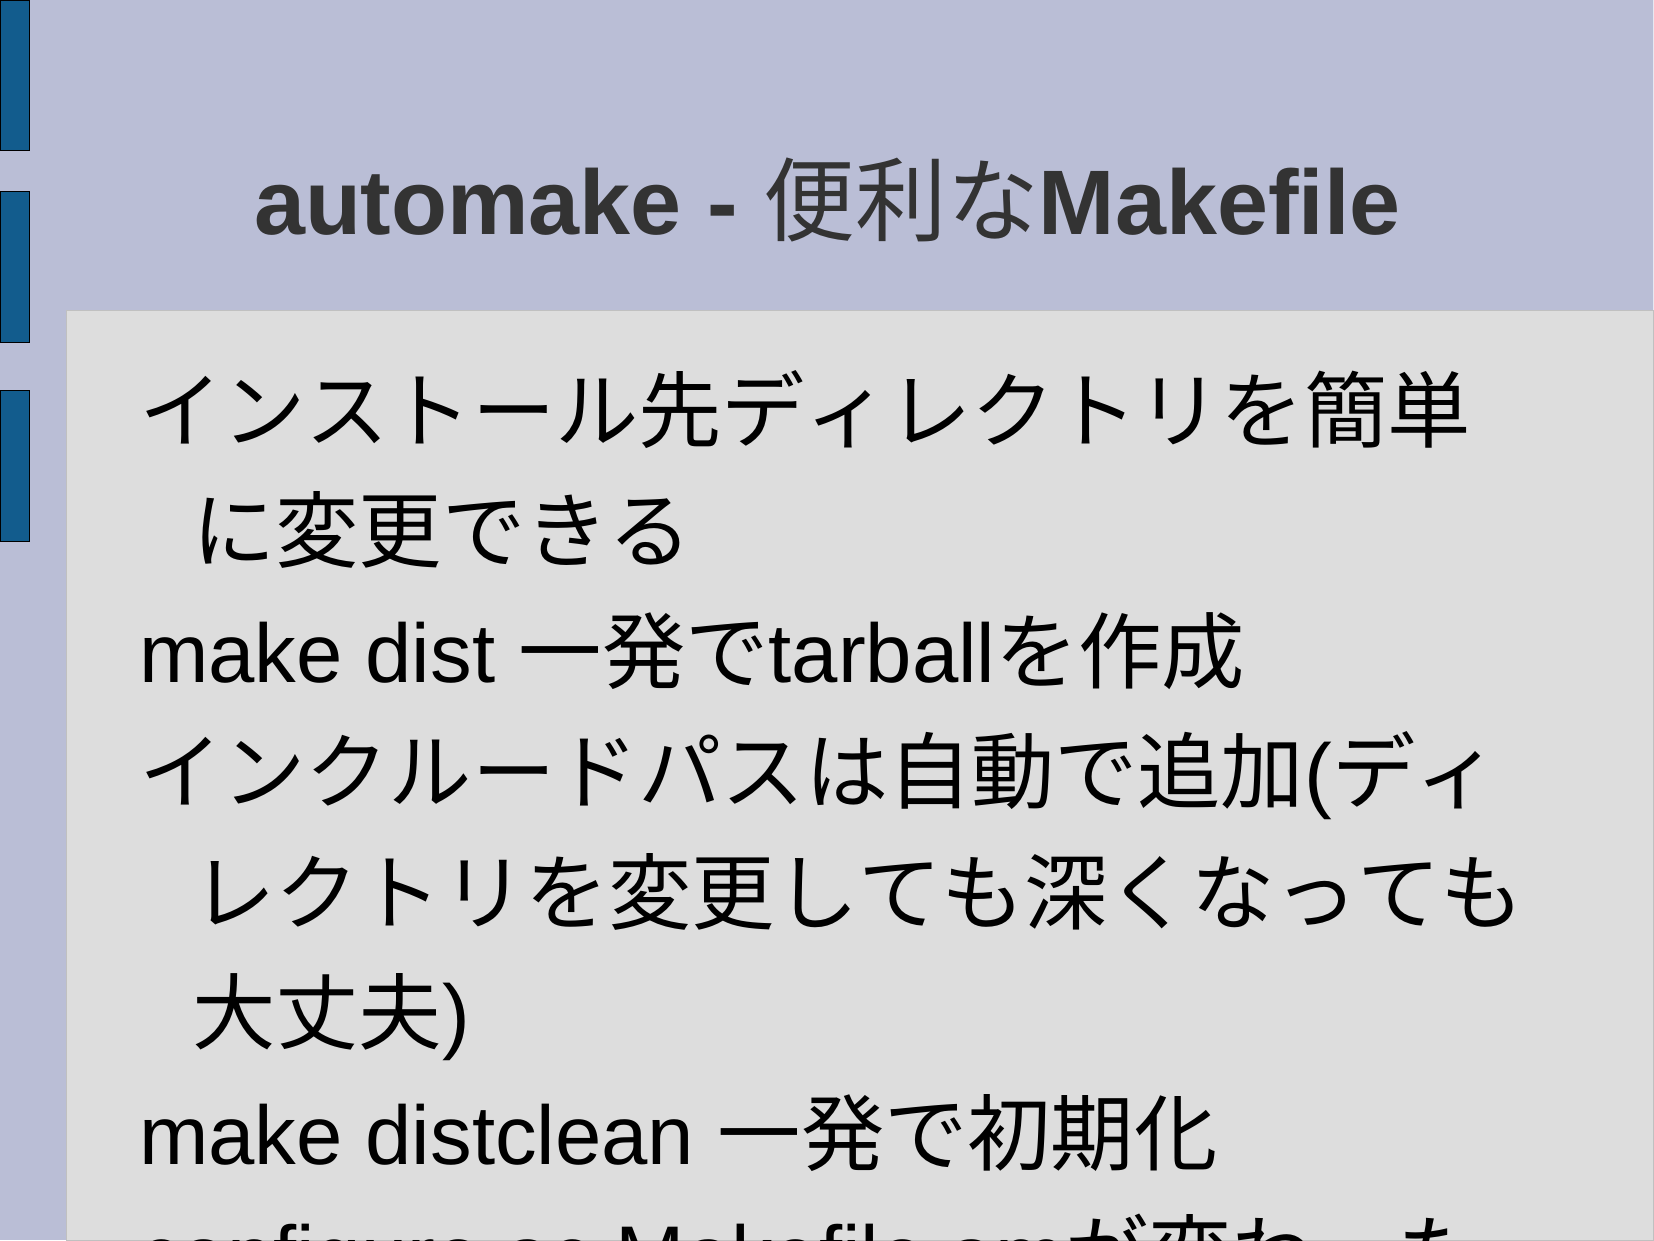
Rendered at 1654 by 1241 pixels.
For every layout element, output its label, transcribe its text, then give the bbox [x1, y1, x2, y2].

list インストール先ディレクトリを簡単に変更できる make dist 一発でtarballを作成 インクルードパスは自動で追加(ディレクトリを変更しても深くなっても大丈夫) make distclean 一発で初期化 configure.ac,Makefile.amが変わった場合は自動で更新してくれる [121, 344, 1534, 1148]
title automake - 便利なMakefile [121, 91, 1534, 299]
